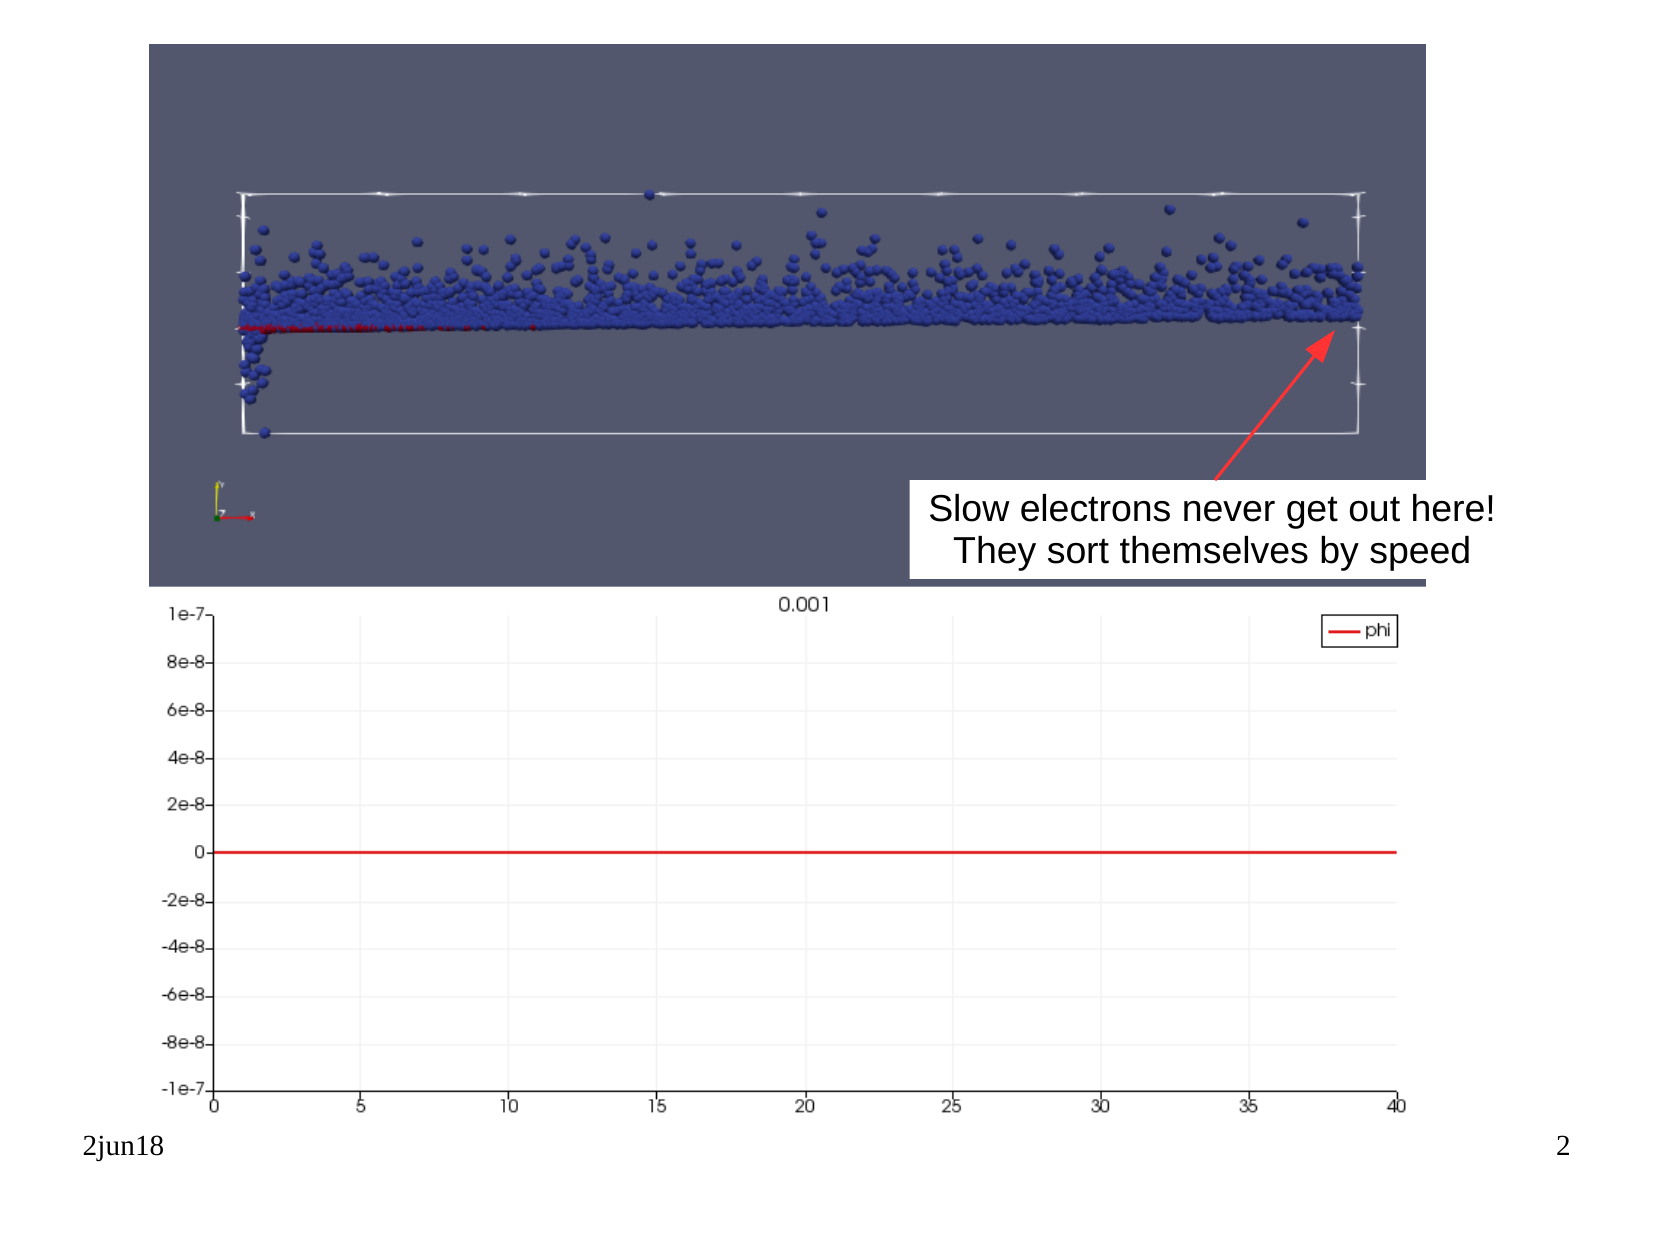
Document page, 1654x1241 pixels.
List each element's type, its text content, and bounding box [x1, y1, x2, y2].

picture [149, 44, 1426, 1130]
text_box Slow electrons never get out here! They sort themselves by speed [909, 480, 1516, 579]
